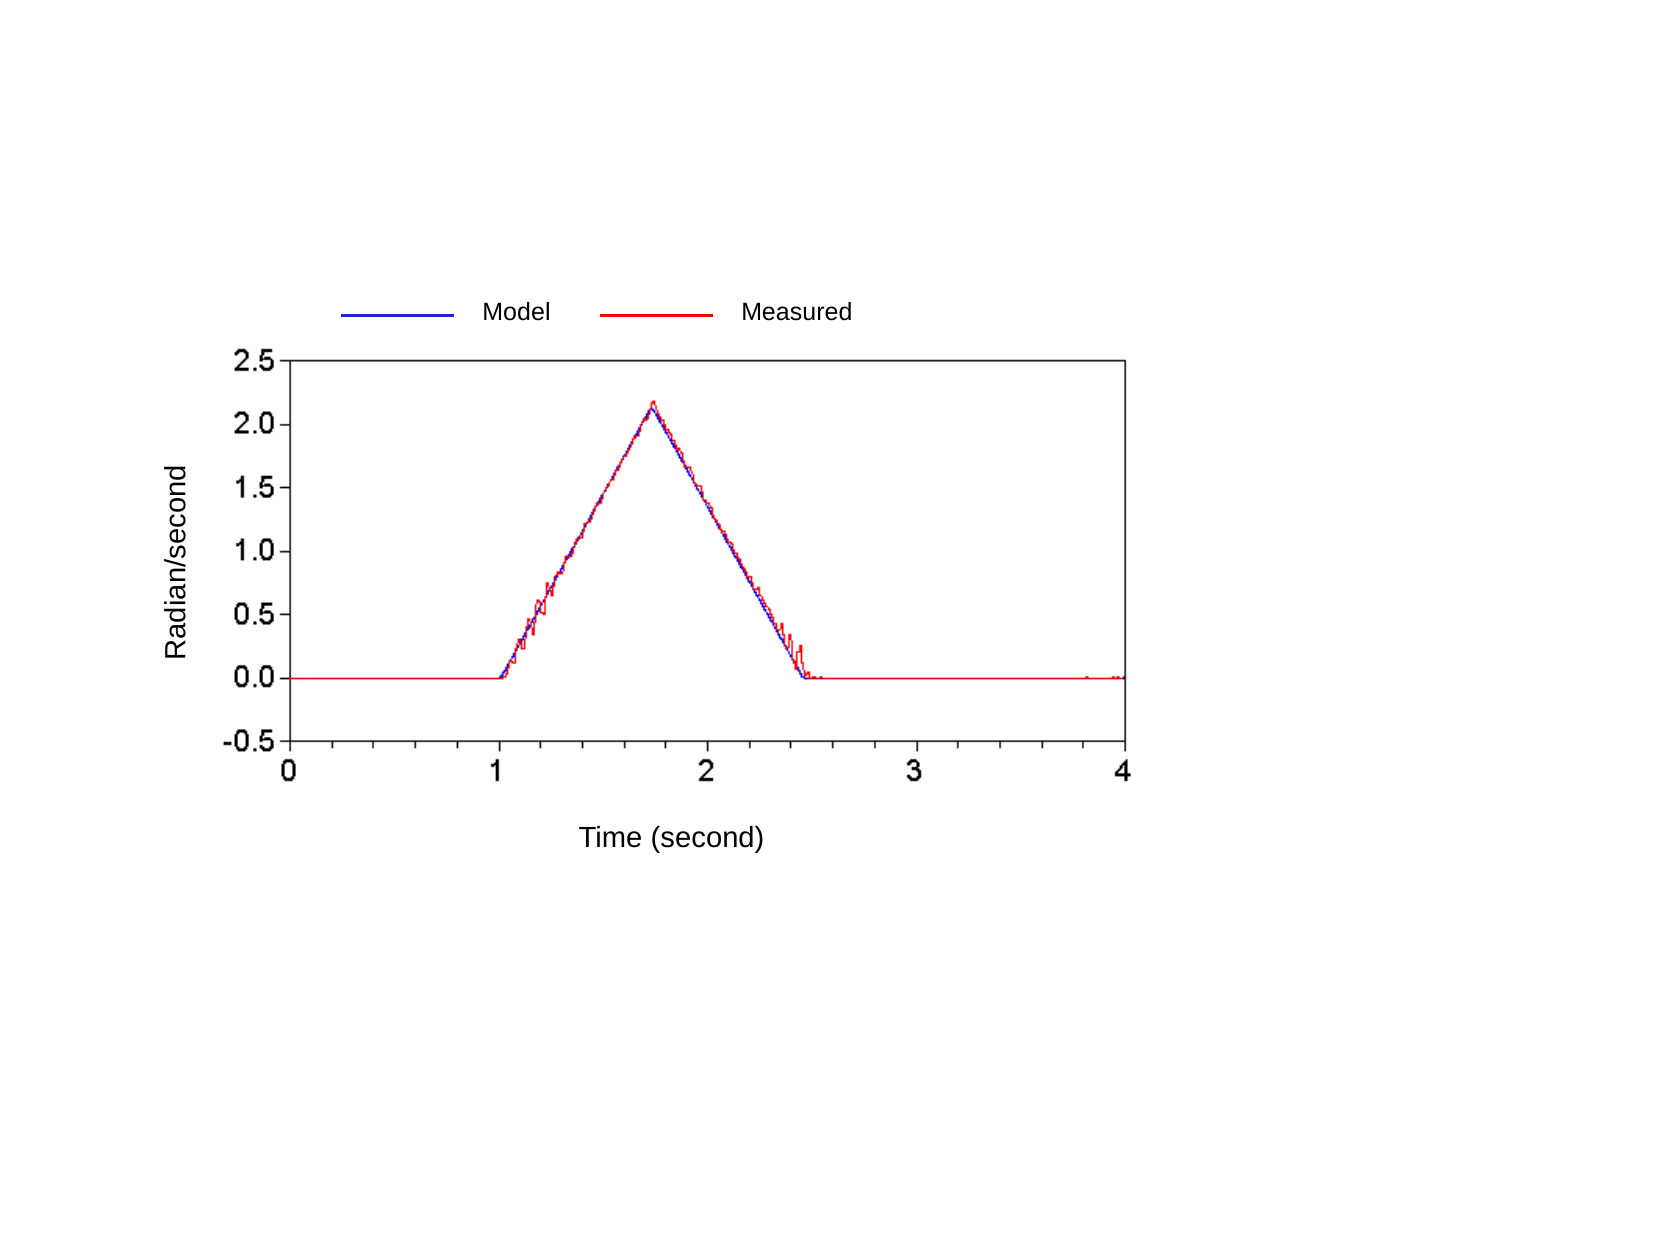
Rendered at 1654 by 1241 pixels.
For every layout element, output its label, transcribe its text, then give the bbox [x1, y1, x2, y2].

text_box Radian/second [150, 337, 201, 788]
picture [213, 343, 1145, 797]
text_box Measured [726, 289, 1123, 333]
text_box Time (second) [562, 811, 901, 863]
text_box Model [467, 289, 726, 333]
